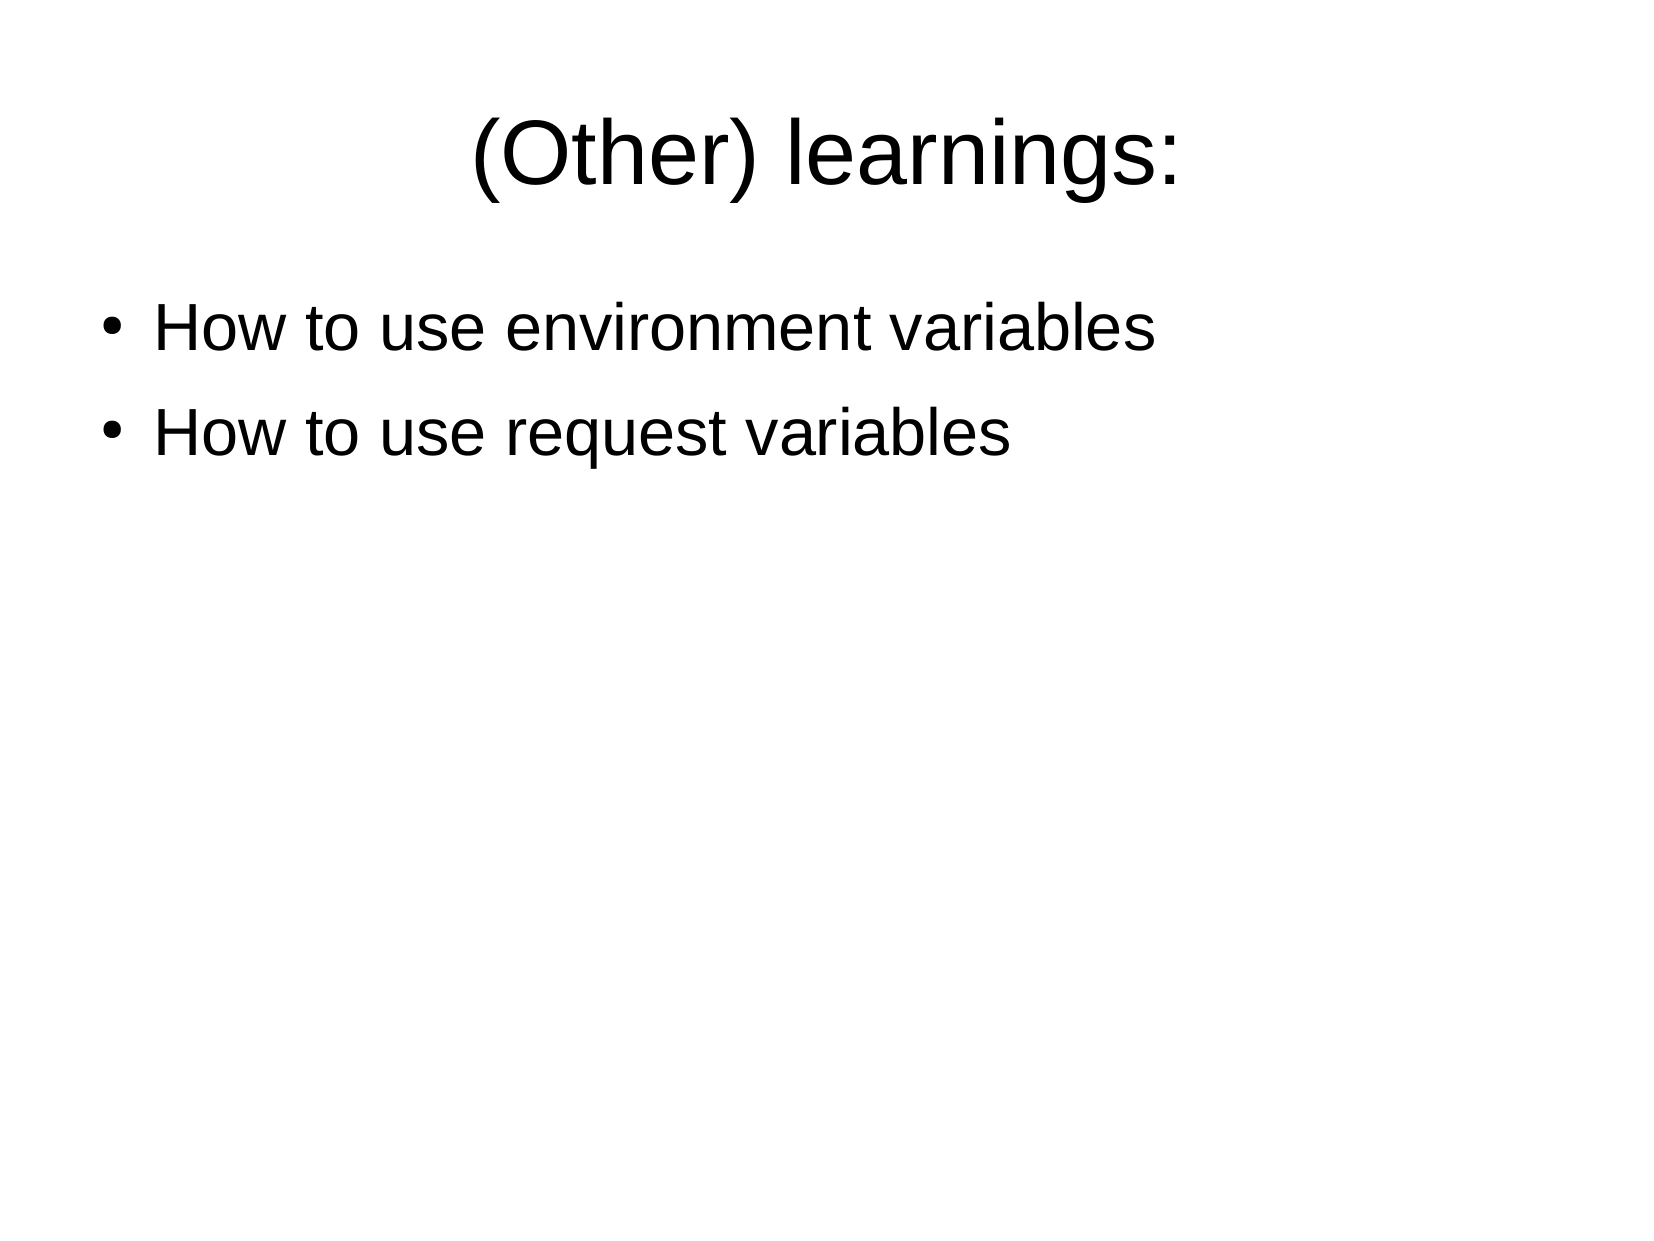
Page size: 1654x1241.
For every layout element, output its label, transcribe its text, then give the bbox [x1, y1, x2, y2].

title (Other) learnings: [82, 49, 1571, 257]
list How to use environment variables How to use request variables [82, 290, 1571, 1010]
